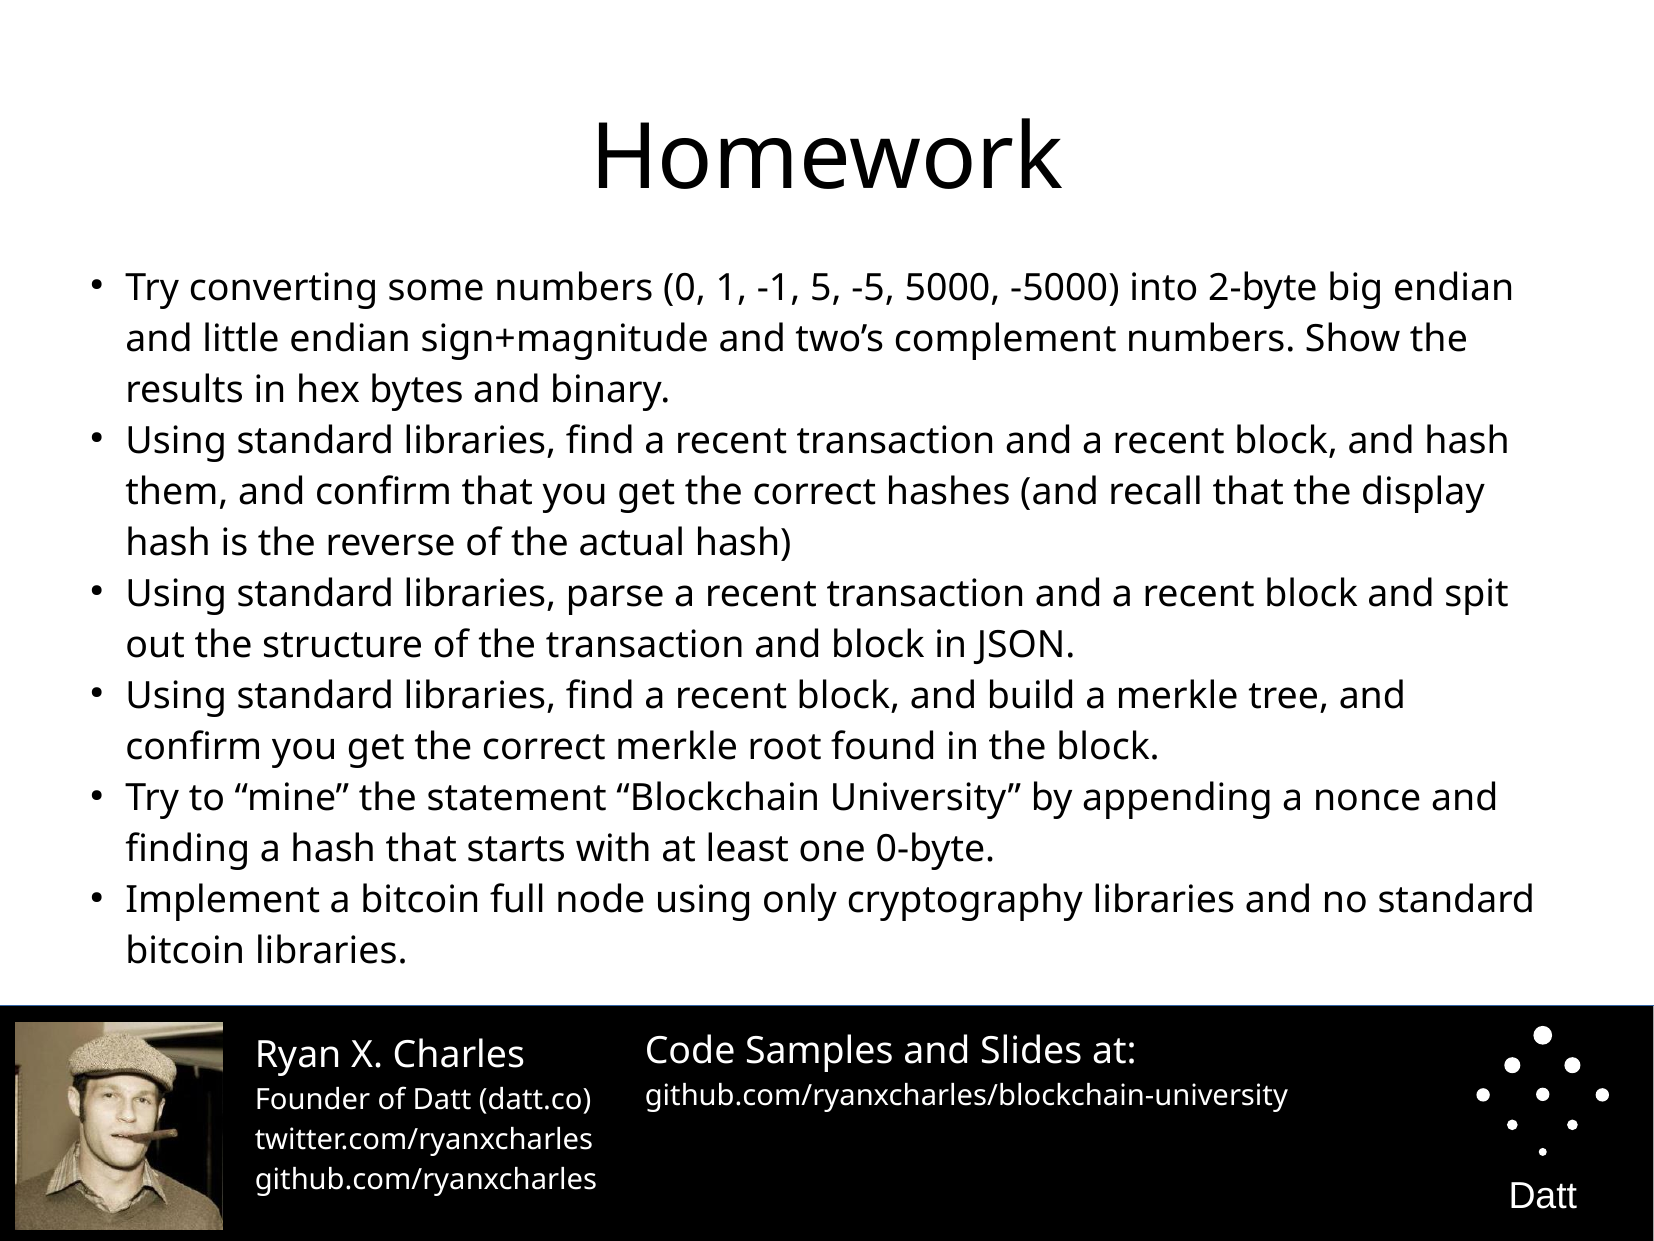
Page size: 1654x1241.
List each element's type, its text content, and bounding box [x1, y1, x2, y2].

subtitle Try converting some numbers (0, 1, -1, 5, -5, 5000, -5000) into 2-byte big endian and little endian sign+magnitude and two’s complement numbers. Show the results in hex bytes and binary. Using standard libraries, find a recent transaction and a recent block, and hash them, and confirm that you get the correct hashes (and recall that the display hash is the reverse of the actual hash) Using standard libraries, parse a recent transaction and a recent block and spit out the structure of the transaction and block in JSON. Using standard libraries, find a recent block, and build a merkle tree, and confirm you get the correct merkle root found in the block. Try to “mine” the statement “Blockchain University” by appending a nonce and finding a hash that starts with at least one 0-byte. Implement a bitcoin full node using only cryptography libraries and no standard bitcoin libraries. [90, 260, 1546, 1001]
picture [15, 1022, 223, 1231]
text_box Ryan X. Charles Founder of Datt (datt.co) twitter.com/ryanxcharles github.com/ryanxcharles [240, 1020, 976, 1241]
title Homework [82, 49, 1571, 257]
text_box Datt [1452, 1167, 1633, 1241]
text_box [0, 1005, 1654, 1241]
text_box Code Samples and Slides at: github.com/ryanxcharles/blockchain-university [630, 1015, 1403, 1156]
picture [1475, 1023, 1611, 1159]
